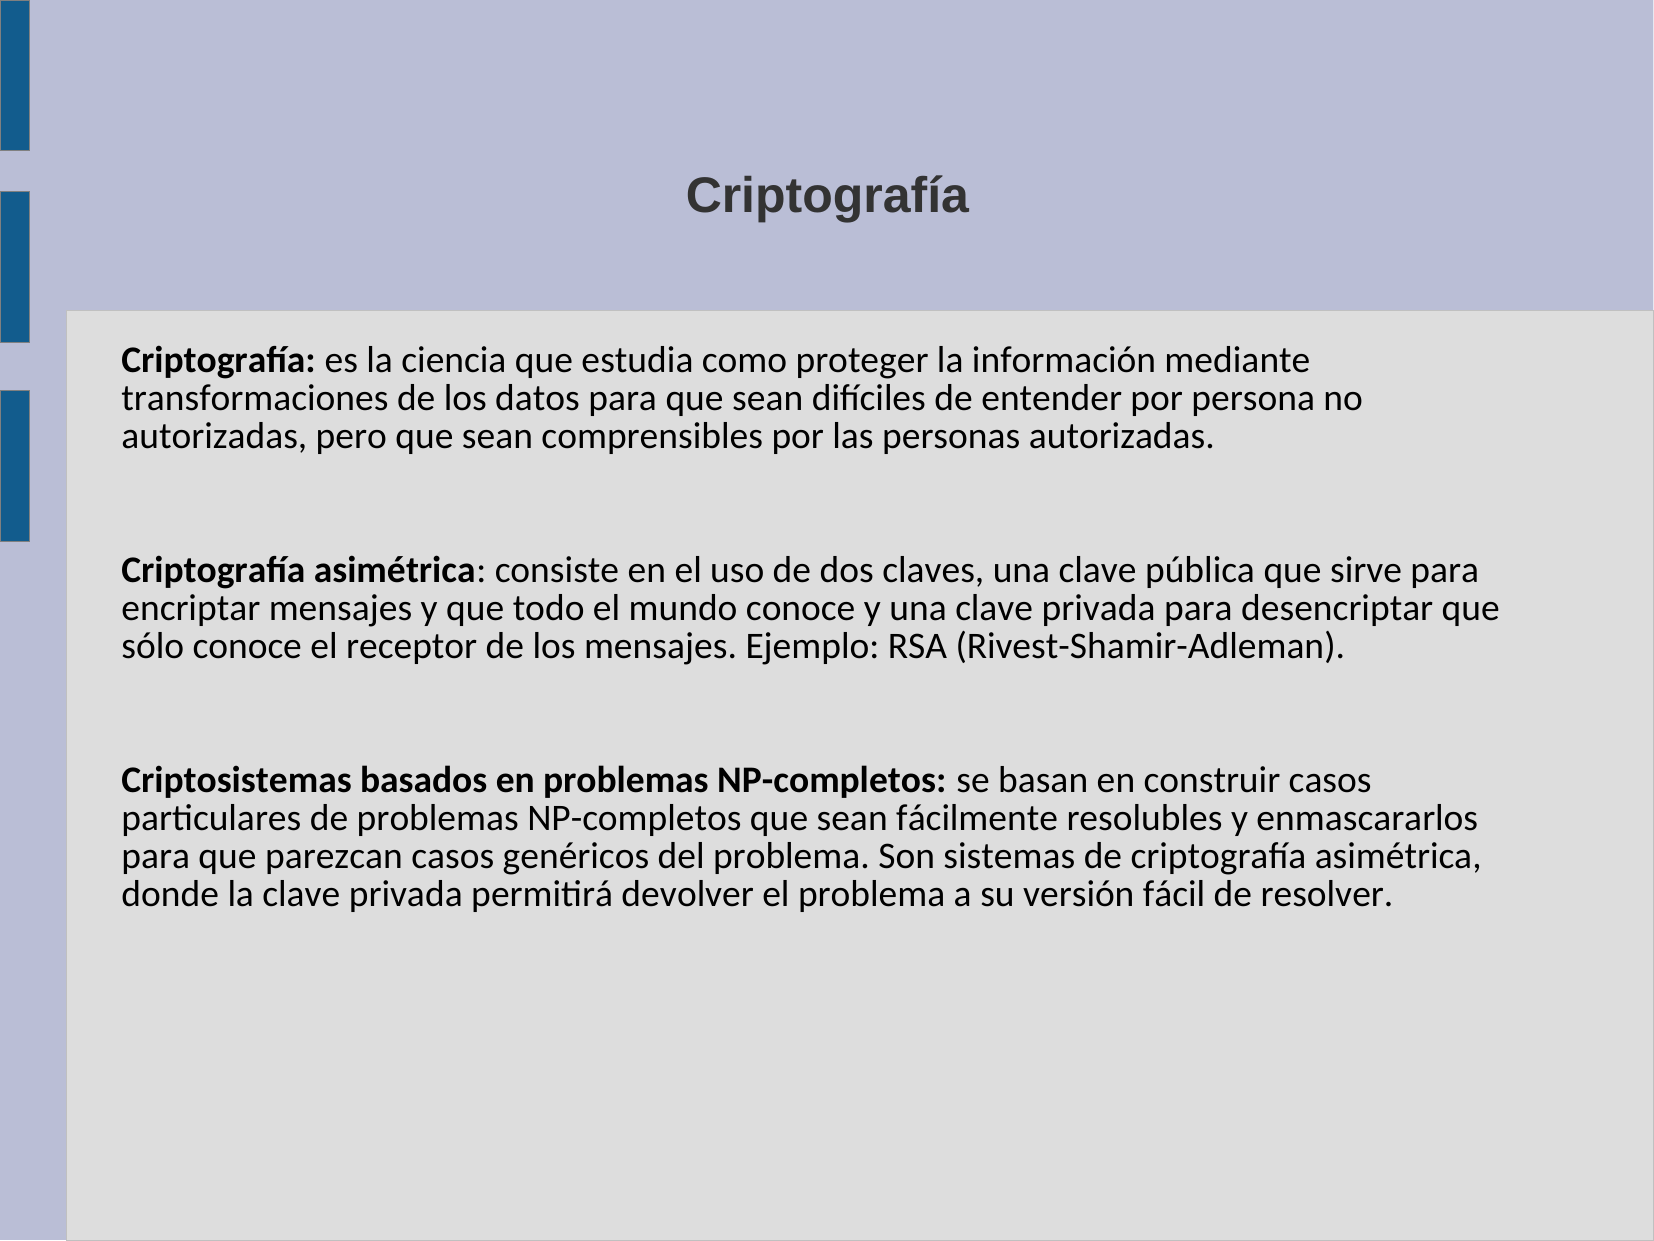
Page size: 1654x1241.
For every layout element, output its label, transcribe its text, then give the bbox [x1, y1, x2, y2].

list Criptografía: es la ciencia que estudia como proteger la información mediante transformaciones de los datos para que sean difíciles de entender por persona no autorizadas, pero que sean comprensibles por las personas autorizadas. Criptografía asimétrica: consiste en el uso de dos claves, una clave pública que sirve para encriptar mensajes y que todo el mundo conoce y una clave privada para desencriptar que sólo conoce el receptor de los mensajes. Ejemplo: RSA (Rivest-Shamir-Adleman). Criptosistemas basados en problemas NP-completos: se basan en construir casos particulares de problemas NP-completos que sean fácilmente resolubles y enmascararlos para que parezcan casos genéricos del problema. Son sistemas de criptografía asimétrica, donde la clave privada permitirá devolver el problema a su versión fácil de resolver. [121, 344, 1534, 1127]
title Criptografía [121, 91, 1534, 299]
